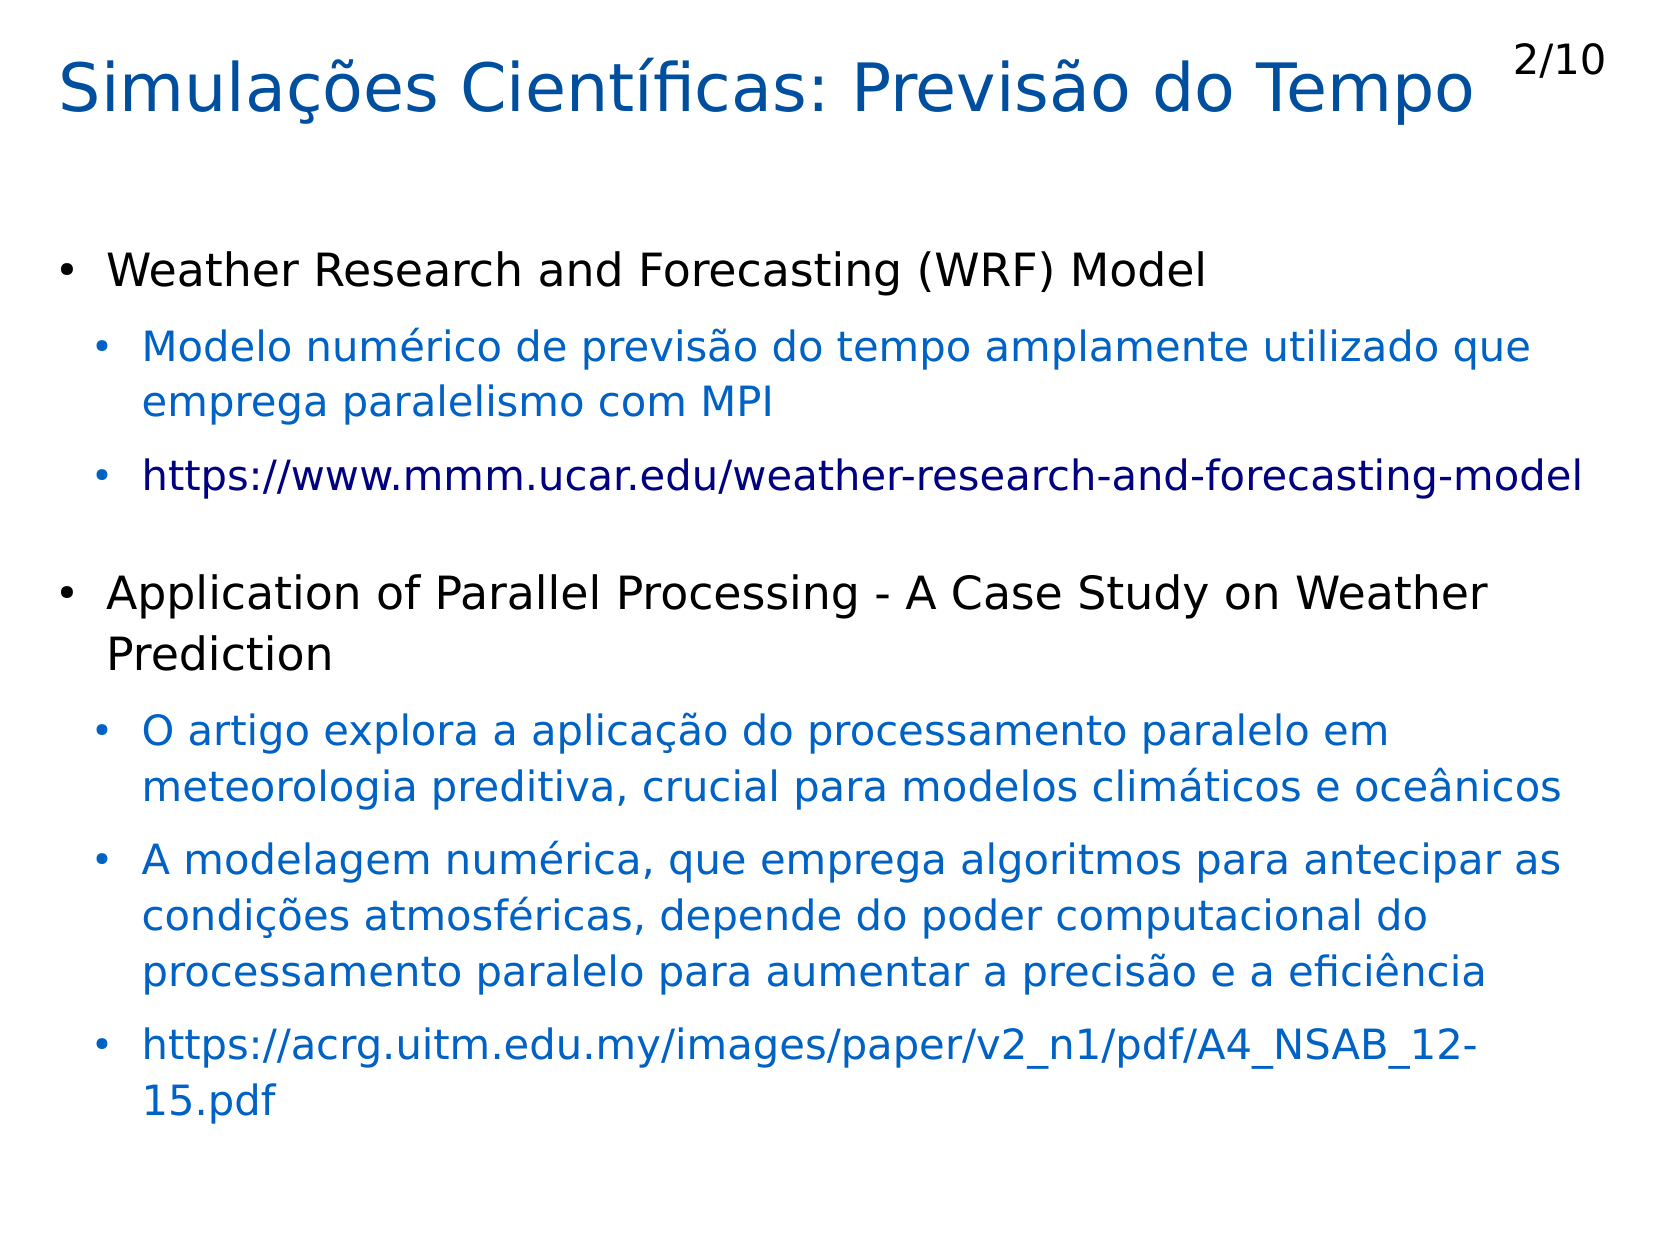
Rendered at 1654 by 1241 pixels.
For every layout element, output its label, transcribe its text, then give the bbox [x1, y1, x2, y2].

list Weather Research and Forecasting (WRF) Model Modelo numérico de previsão do tempo amplamente utilizado que emprega paralelismo com MPI https://www.mmm.ucar.edu/weather-research-and-forecasting-model Application of Parallel Processing - A Case Study on Weather Prediction O artigo explora a aplicação do processamento paralelo em meteorologia preditiva, crucial para modelos climáticos e oceânicos A modelagem numérica, que emprega algoritmos para antecipar as condições atmosféricas, depende do poder computacional do processamento paralelo para aumentar a precisão e a eficiência https://acrg.uitm.edu.my/images/paper/v2_n1/pdf/A4_NSAB_12-15.pdf [59, 236, 1595, 1211]
title Simulações Científicas: Previsão do Tempo [59, 29, 1506, 148]
